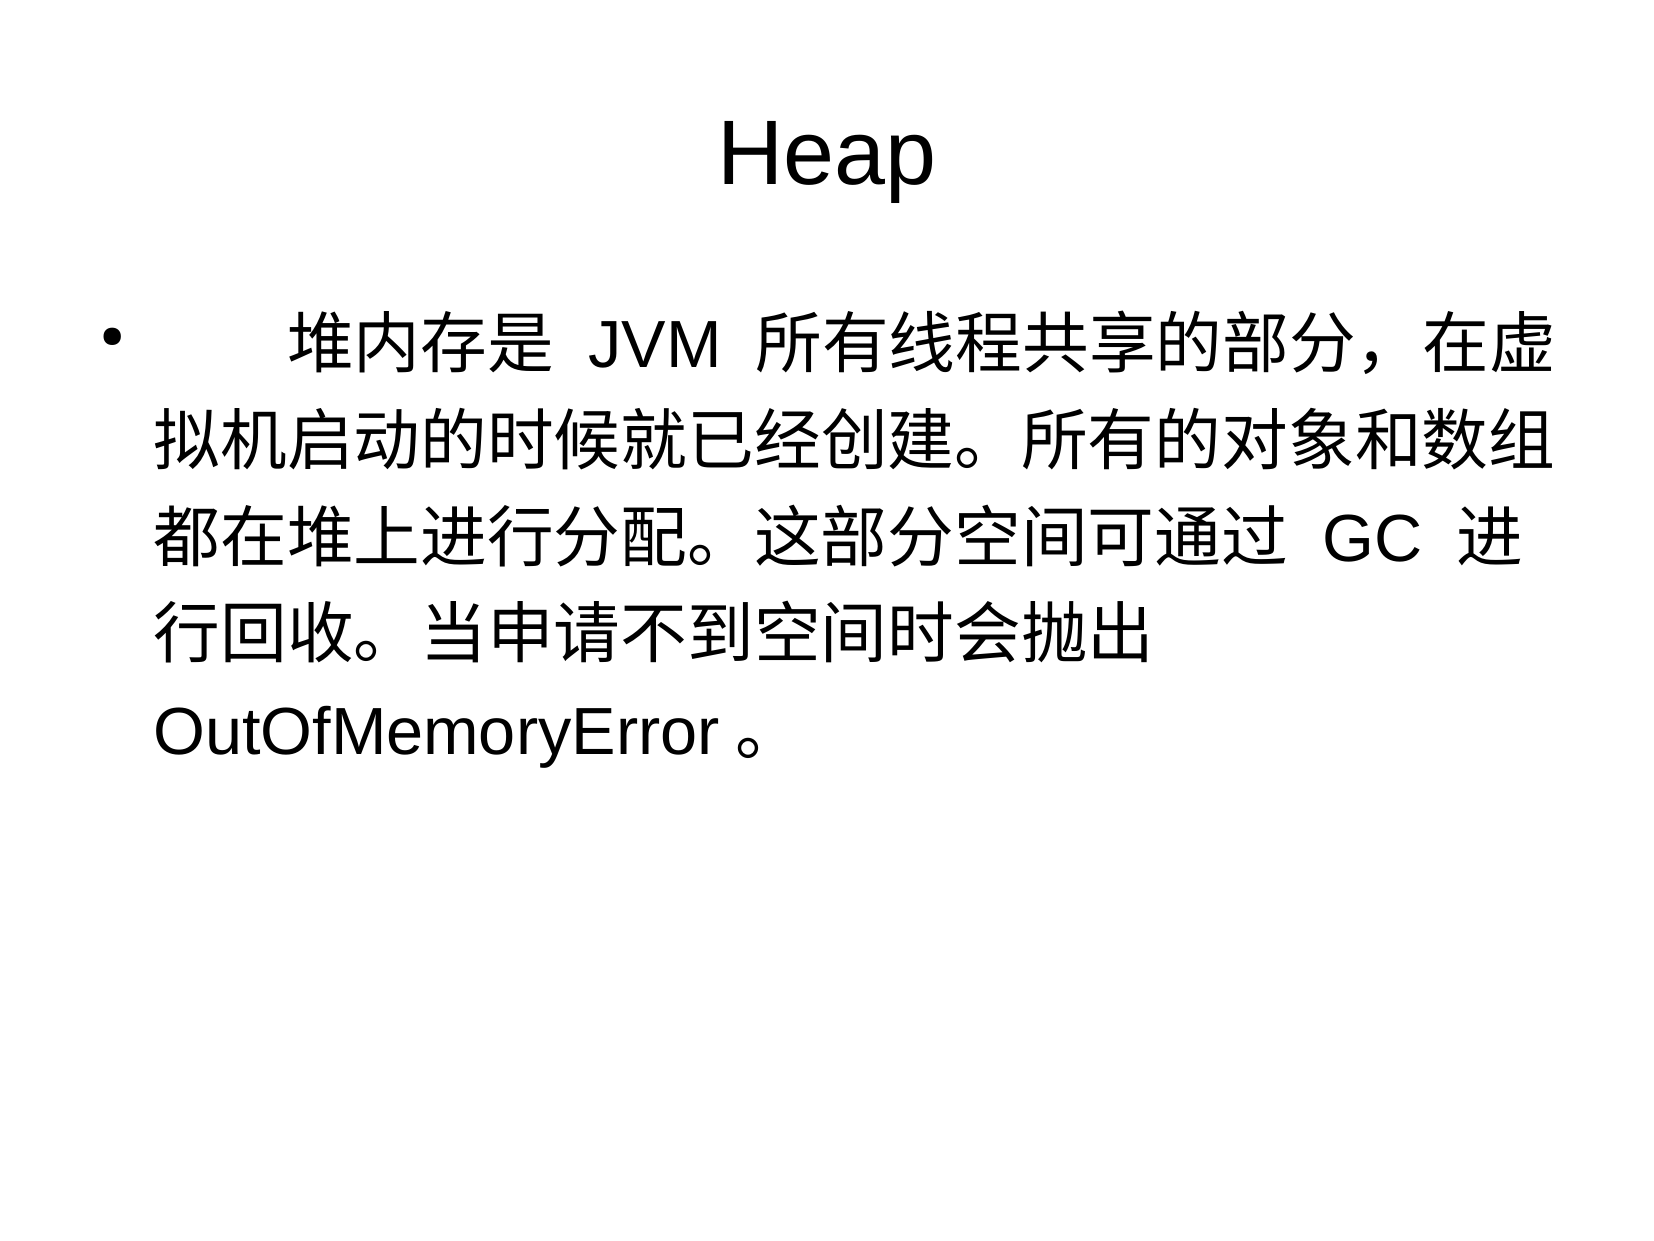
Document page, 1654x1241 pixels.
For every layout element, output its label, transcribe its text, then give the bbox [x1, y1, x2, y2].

list 堆内存是 JVM 所有线程共享的部分，在虚拟机启动的时候就已经创建。所有的对象和数组都在堆上进行分配。这部分空间可通过 GC 进行回收。当申请不到空间时会抛出 OutOfMemoryError。 [82, 290, 1571, 1010]
title Heap [82, 49, 1571, 257]
